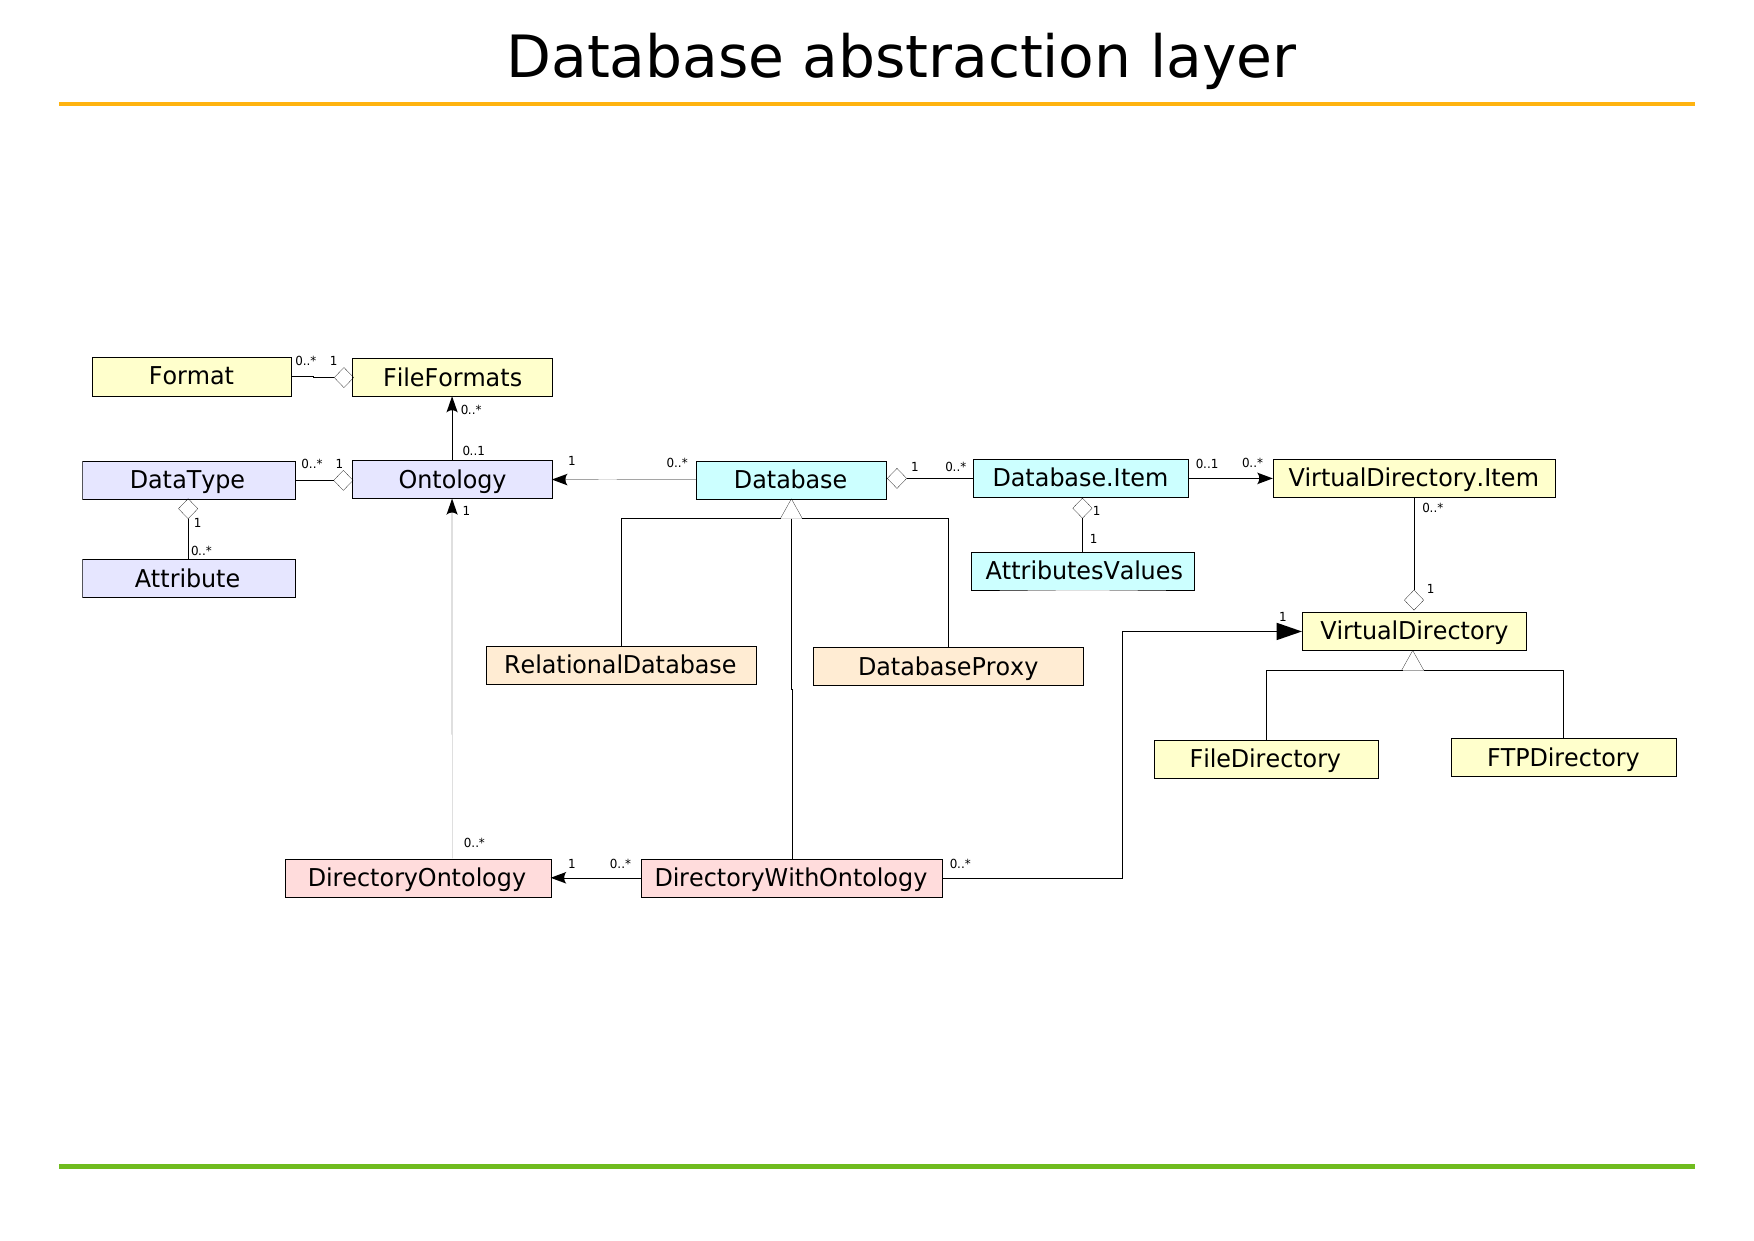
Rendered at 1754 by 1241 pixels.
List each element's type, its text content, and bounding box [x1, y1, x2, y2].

text_box Database abstraction layer [491, 16, 1312, 100]
picture [82, 353, 1678, 899]
